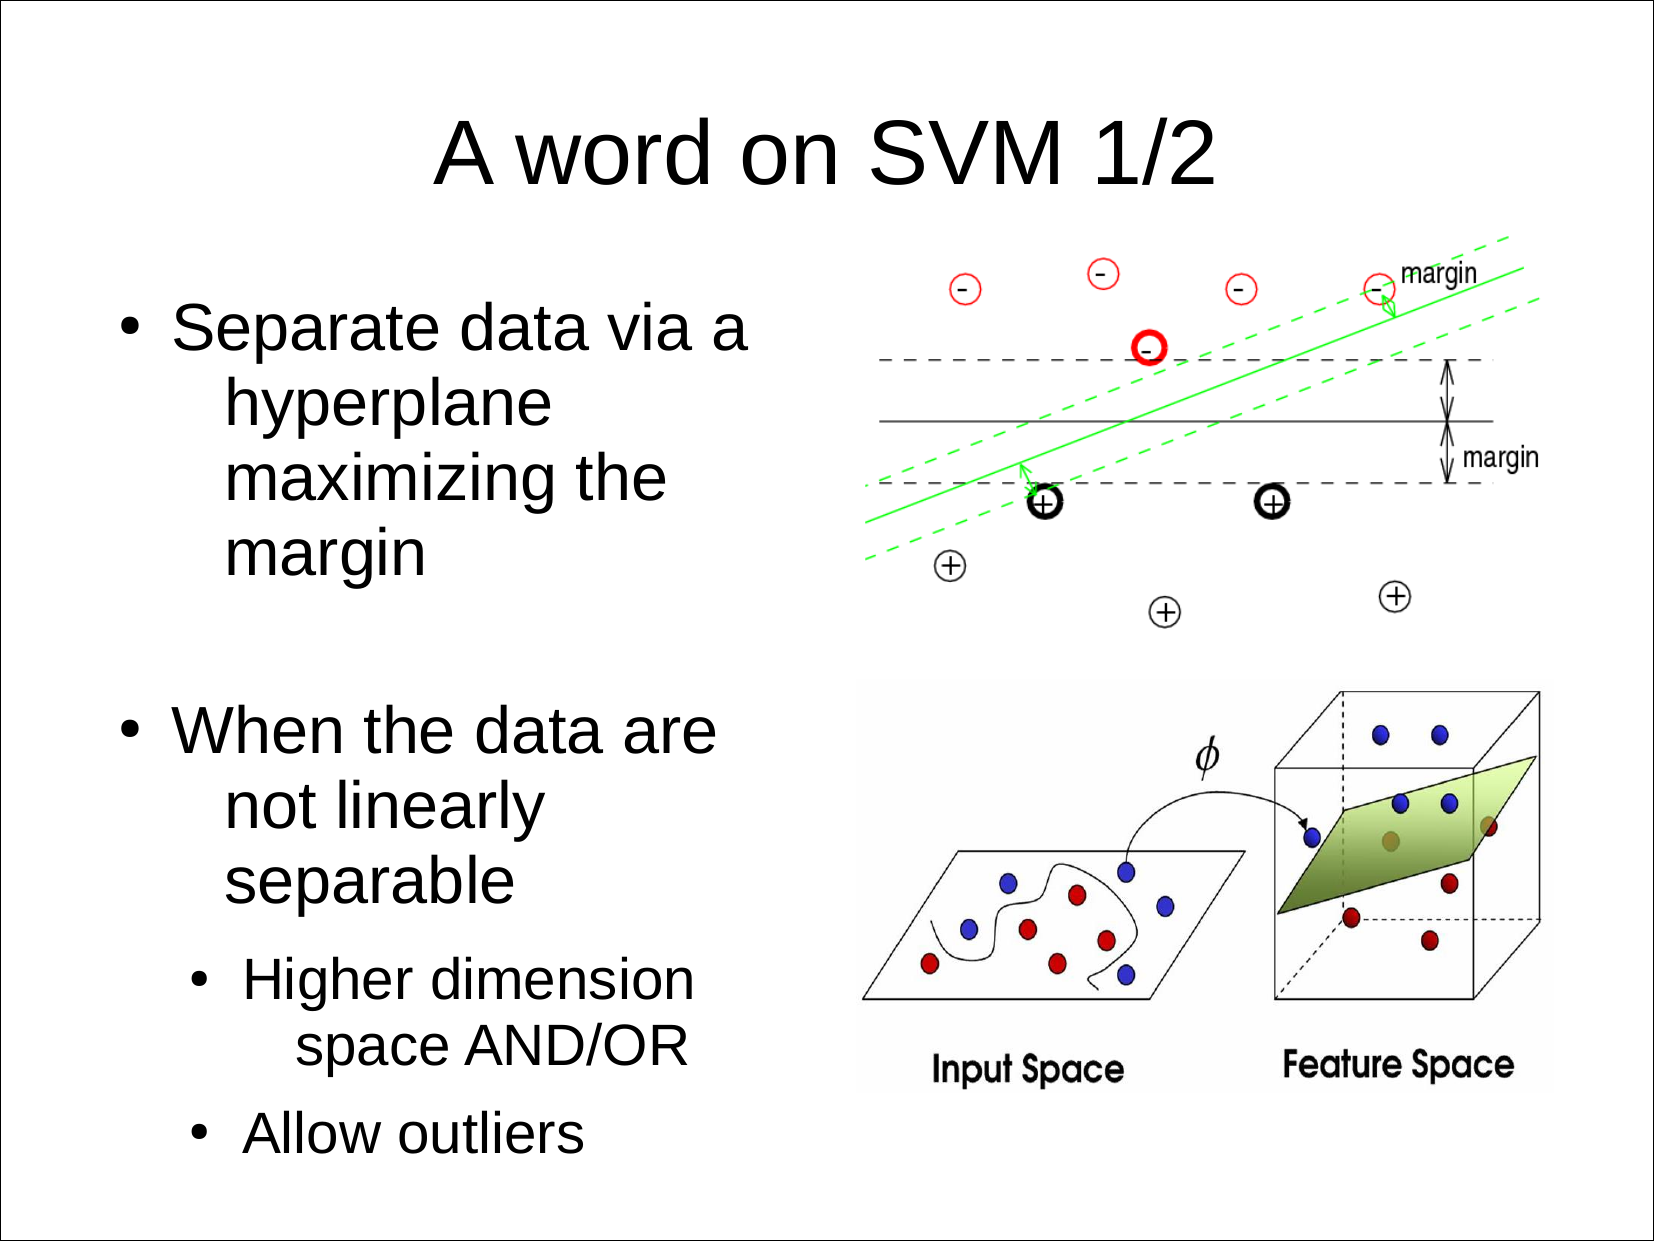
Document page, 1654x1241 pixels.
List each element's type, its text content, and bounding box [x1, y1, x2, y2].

title A word on SVM 1/2 [82, 49, 1571, 257]
picture [856, 679, 1554, 1093]
picture [863, 228, 1565, 650]
list Separate data via a hyperplane maximizing the margin When the data are not linearly separable Higher dimension space AND/OR Allow outliers [82, 290, 827, 1166]
